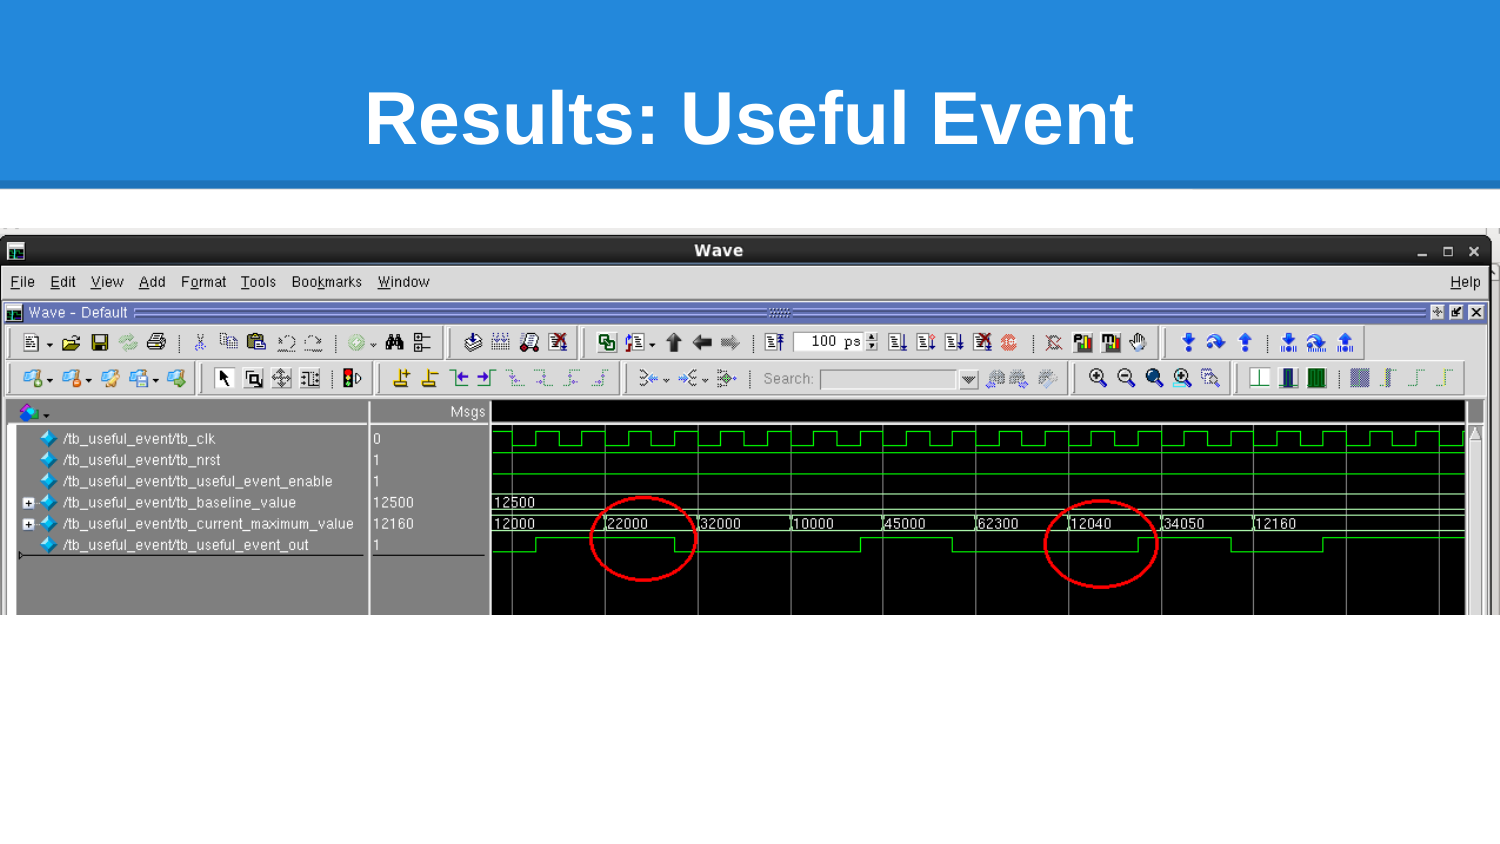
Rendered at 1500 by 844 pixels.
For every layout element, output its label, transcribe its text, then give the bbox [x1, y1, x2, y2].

picture [0, 228, 1500, 615]
title Results: Useful Event [75, 33, 1425, 175]
